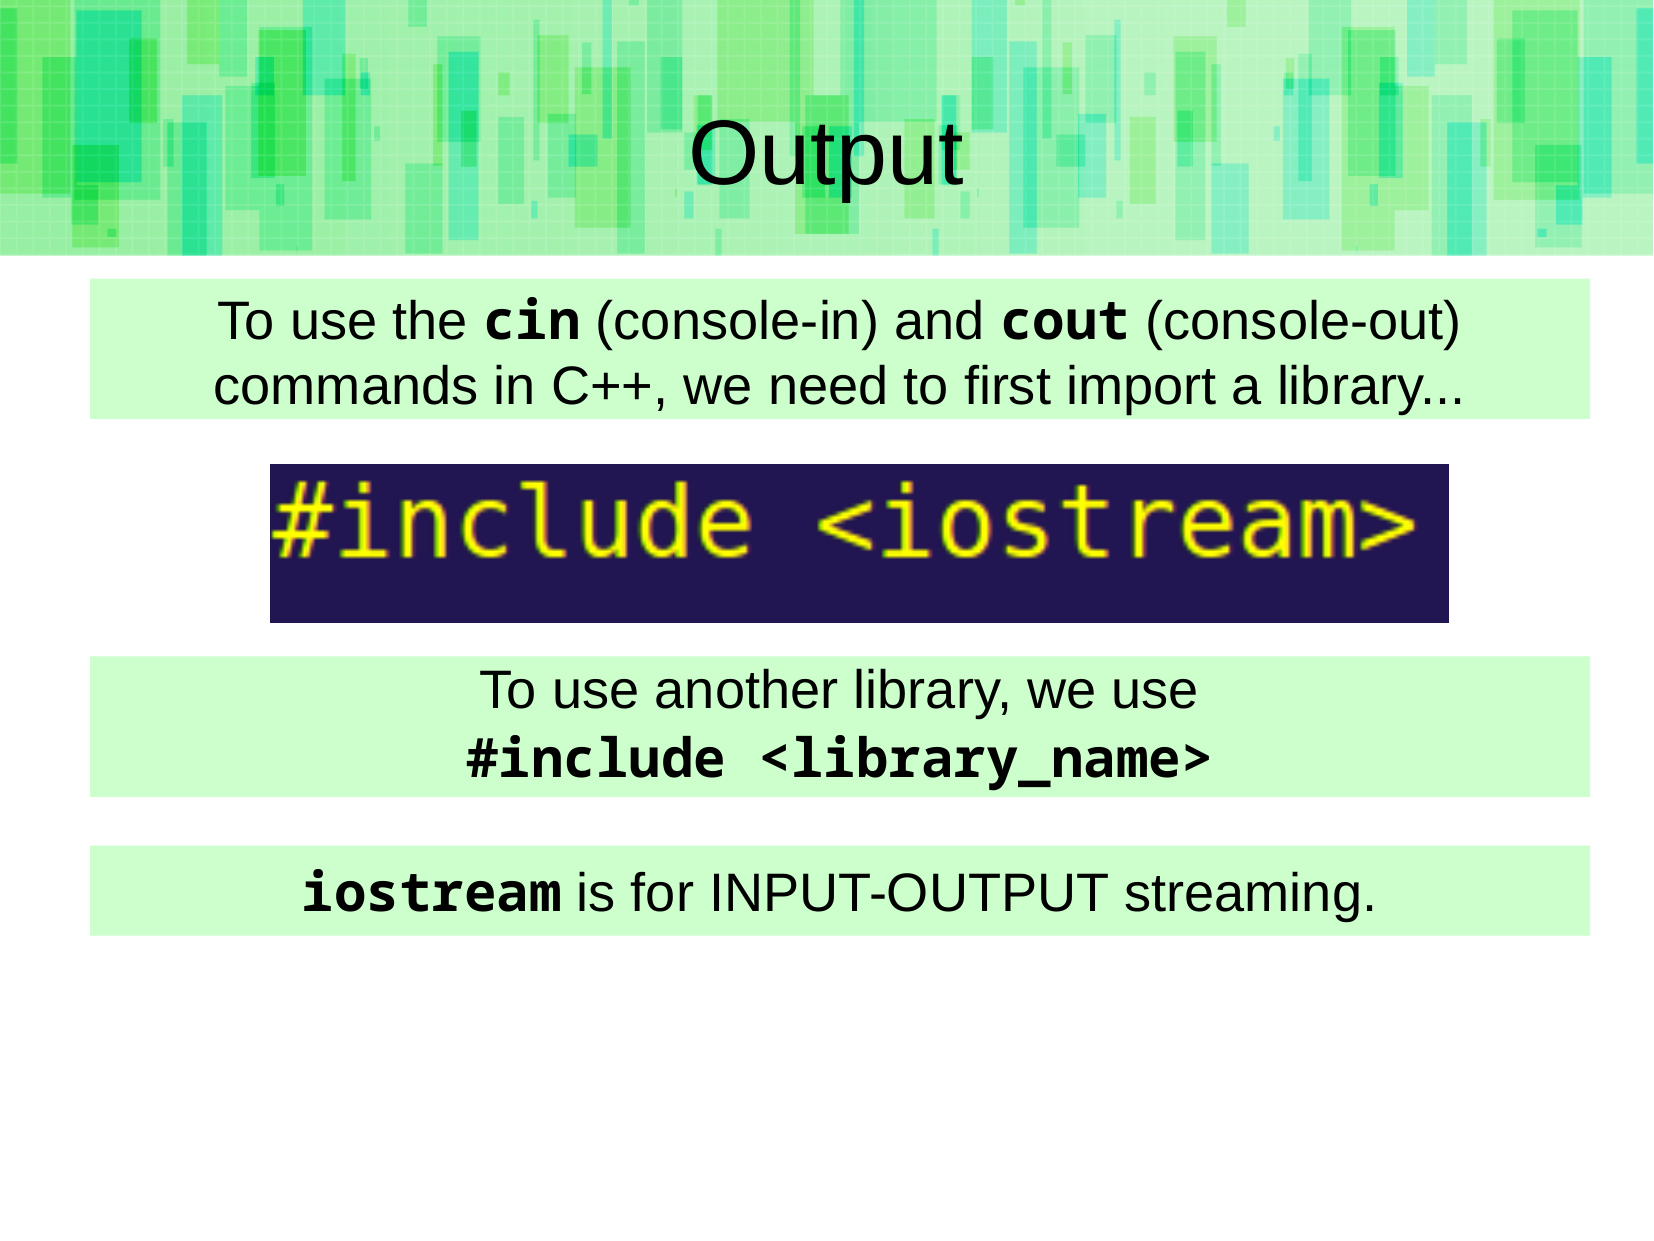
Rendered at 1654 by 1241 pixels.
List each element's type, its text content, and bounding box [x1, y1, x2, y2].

picture [0, 0, 1654, 1241]
title Output [82, 49, 1571, 257]
text_box To use another library, we use #include <library_name> [90, 660, 1591, 793]
text_box iostream is for INPUT-OUTPUT streaming. [90, 845, 1591, 936]
text_box To use the cin (console-in) and cout (console-out) commands in C++, we need to first import a library... [90, 282, 1591, 416]
